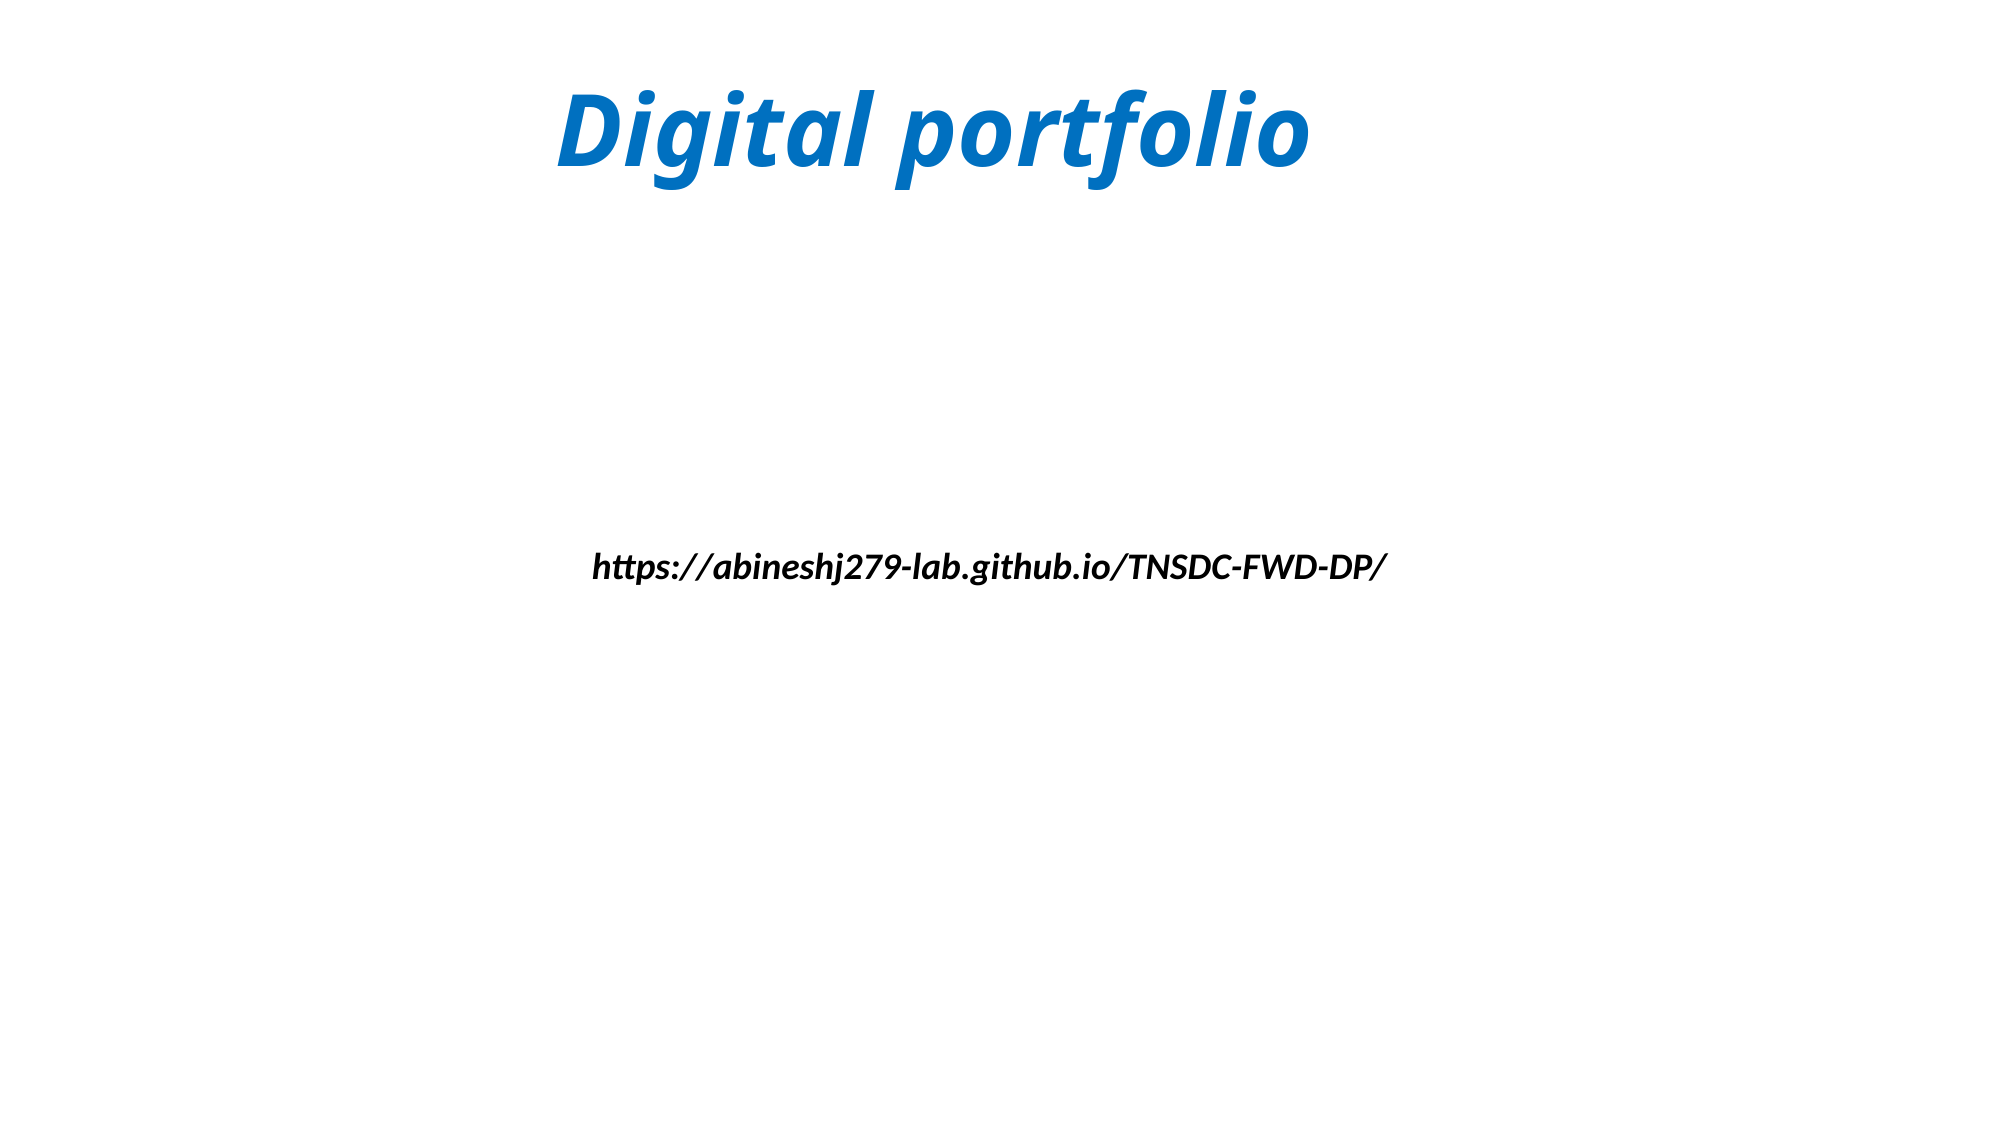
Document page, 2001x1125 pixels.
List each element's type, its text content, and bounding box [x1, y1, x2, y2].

text_box https://abineshj279-lab.github.io/TNSDC-FWD-DP/ [576, 534, 1731, 595]
title Digital portfolio [555, 66, 2000, 191]
